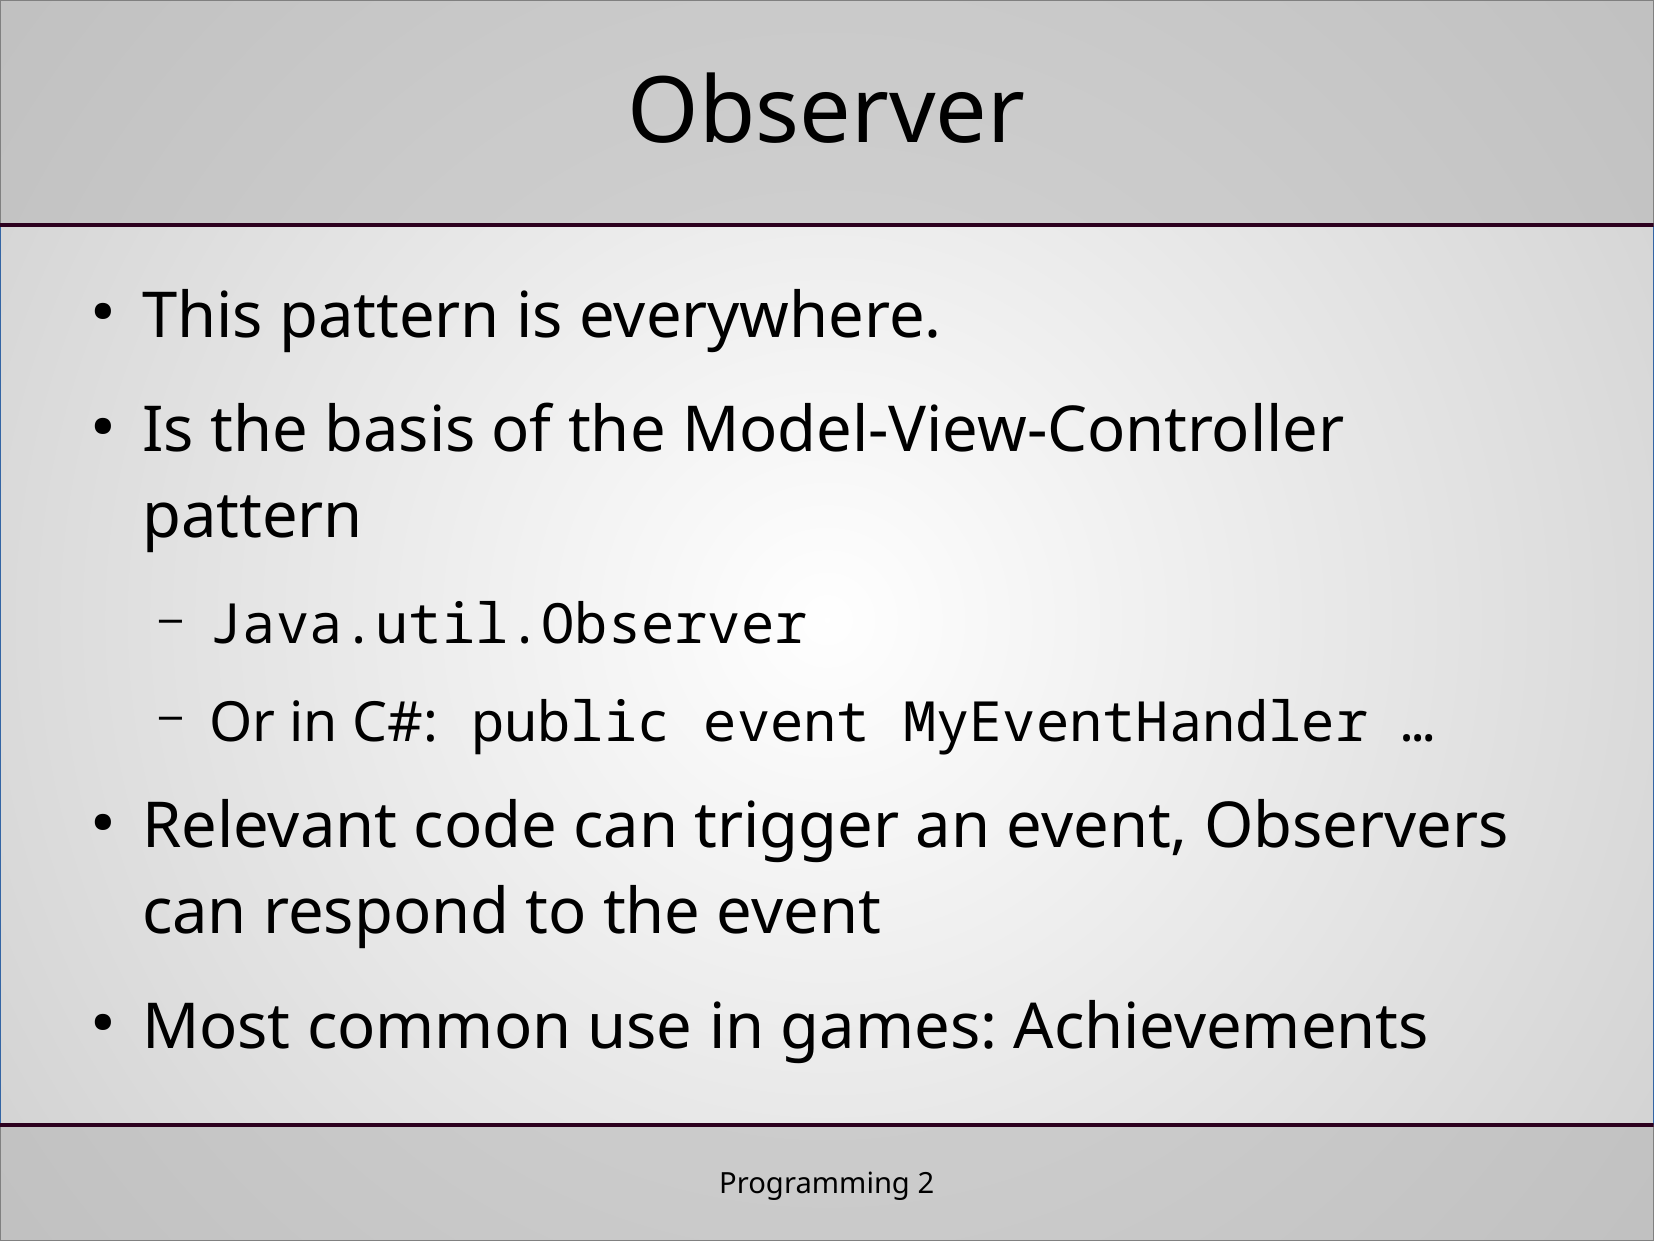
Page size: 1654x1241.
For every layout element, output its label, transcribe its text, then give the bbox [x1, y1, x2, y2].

list This pattern is everywhere. Is the basis of the Model-View-Controller pattern Java.util.Observer Or in C#: public event MyEventHandler … Relevant code can trigger an event, Observers can respond to the event Most common use in games: Achievements [75, 270, 1571, 1075]
title Observer [82, 34, 1571, 181]
